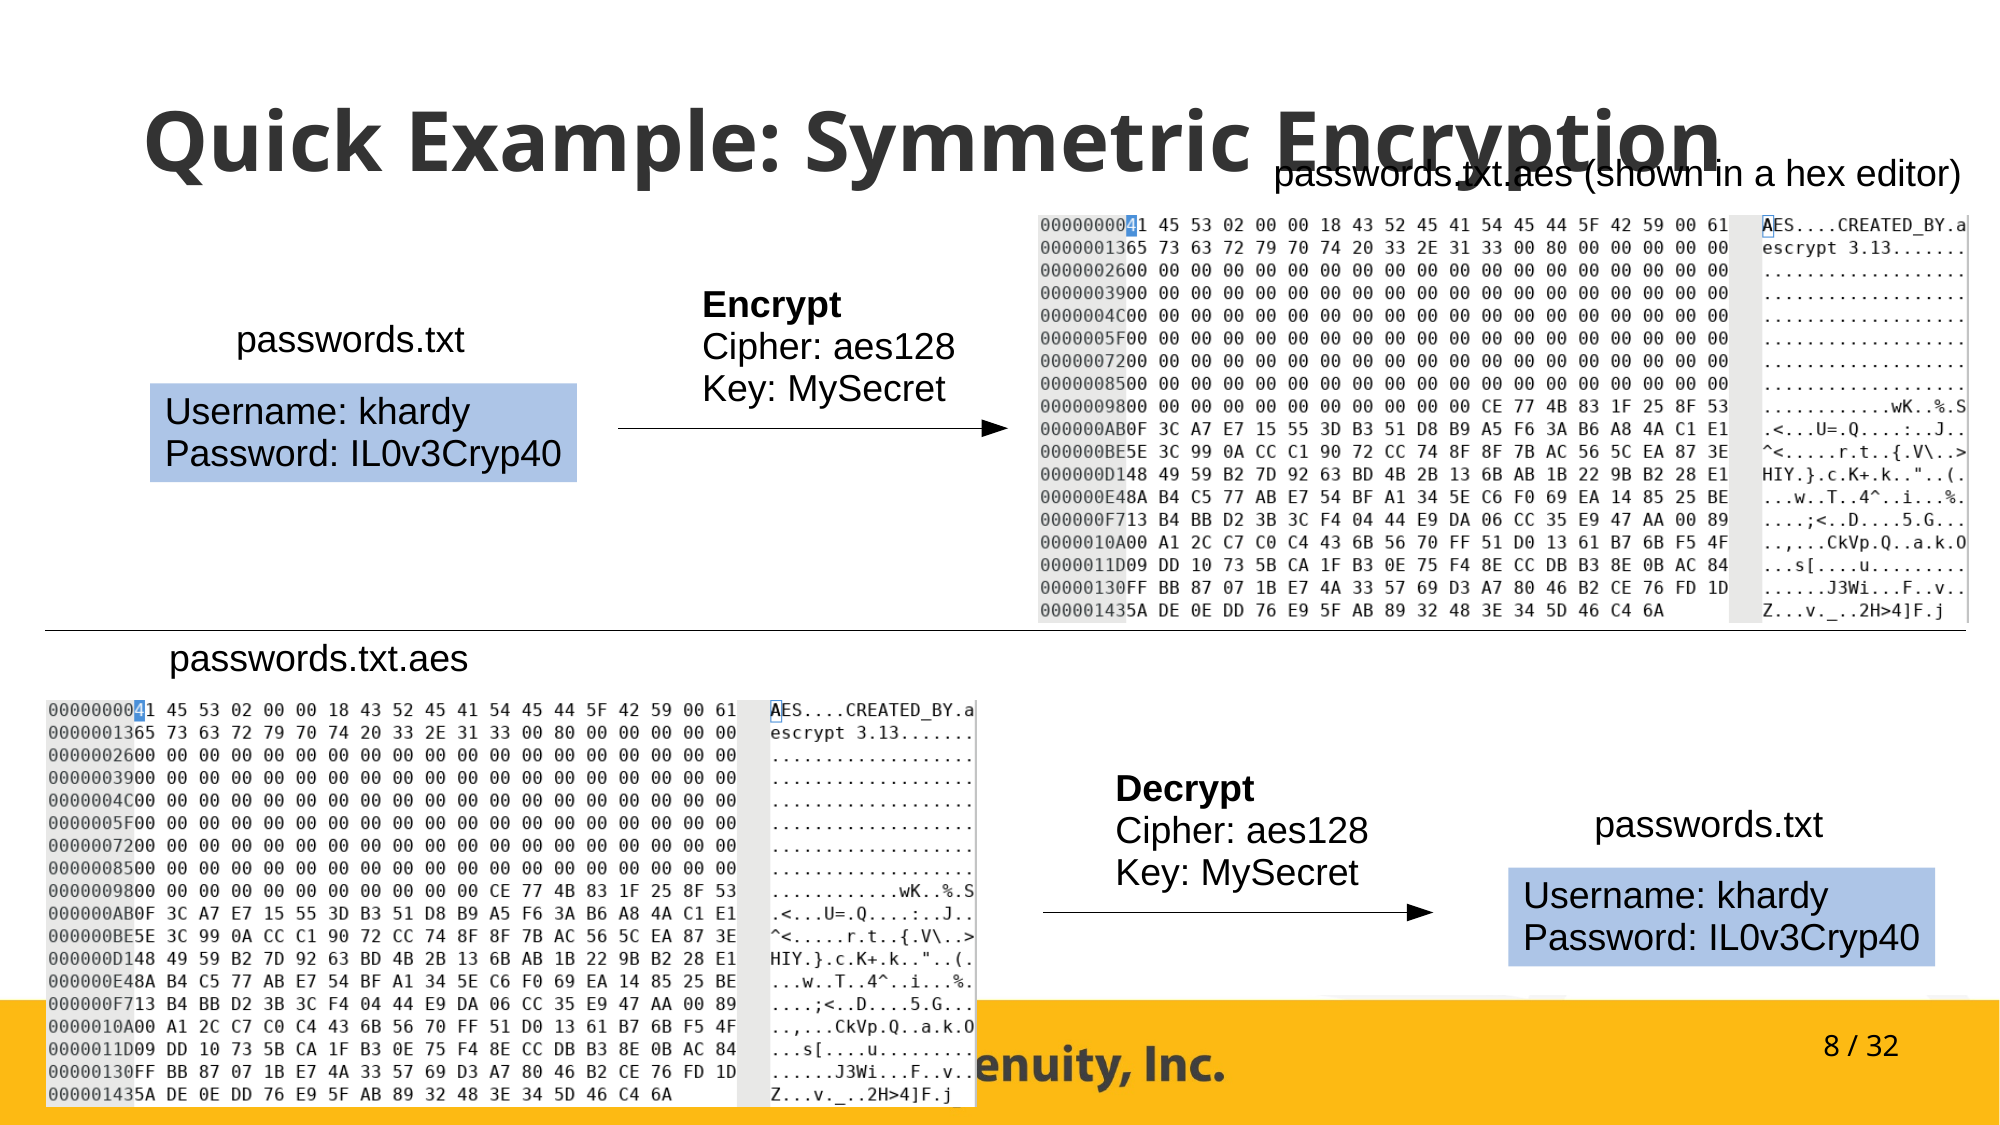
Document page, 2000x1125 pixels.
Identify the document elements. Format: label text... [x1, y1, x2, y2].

title Quick Example: Symmetric Encryption [142, 41, 1900, 236]
text_box Decrypt Cipher: aes128 Key: MySecret [1100, 760, 1384, 902]
text_box Username: khardy Password: IL0v3Cryp40 [1508, 867, 1936, 967]
text_box Encrypt Cipher: aes128 Key: MySecret [687, 276, 971, 417]
text_box Username: khardy Password: IL0v3Cryp40 [150, 383, 577, 483]
text_box passwords.txt [1579, 795, 1839, 853]
picture [1038, 215, 1969, 623]
picture [46, 700, 977, 1107]
text_box passwords.txt.aes [154, 631, 484, 687]
text_box passwords.txt [221, 311, 481, 369]
text_box passwords.txt.aes (shown in a hex editor) [1258, 145, 1978, 203]
